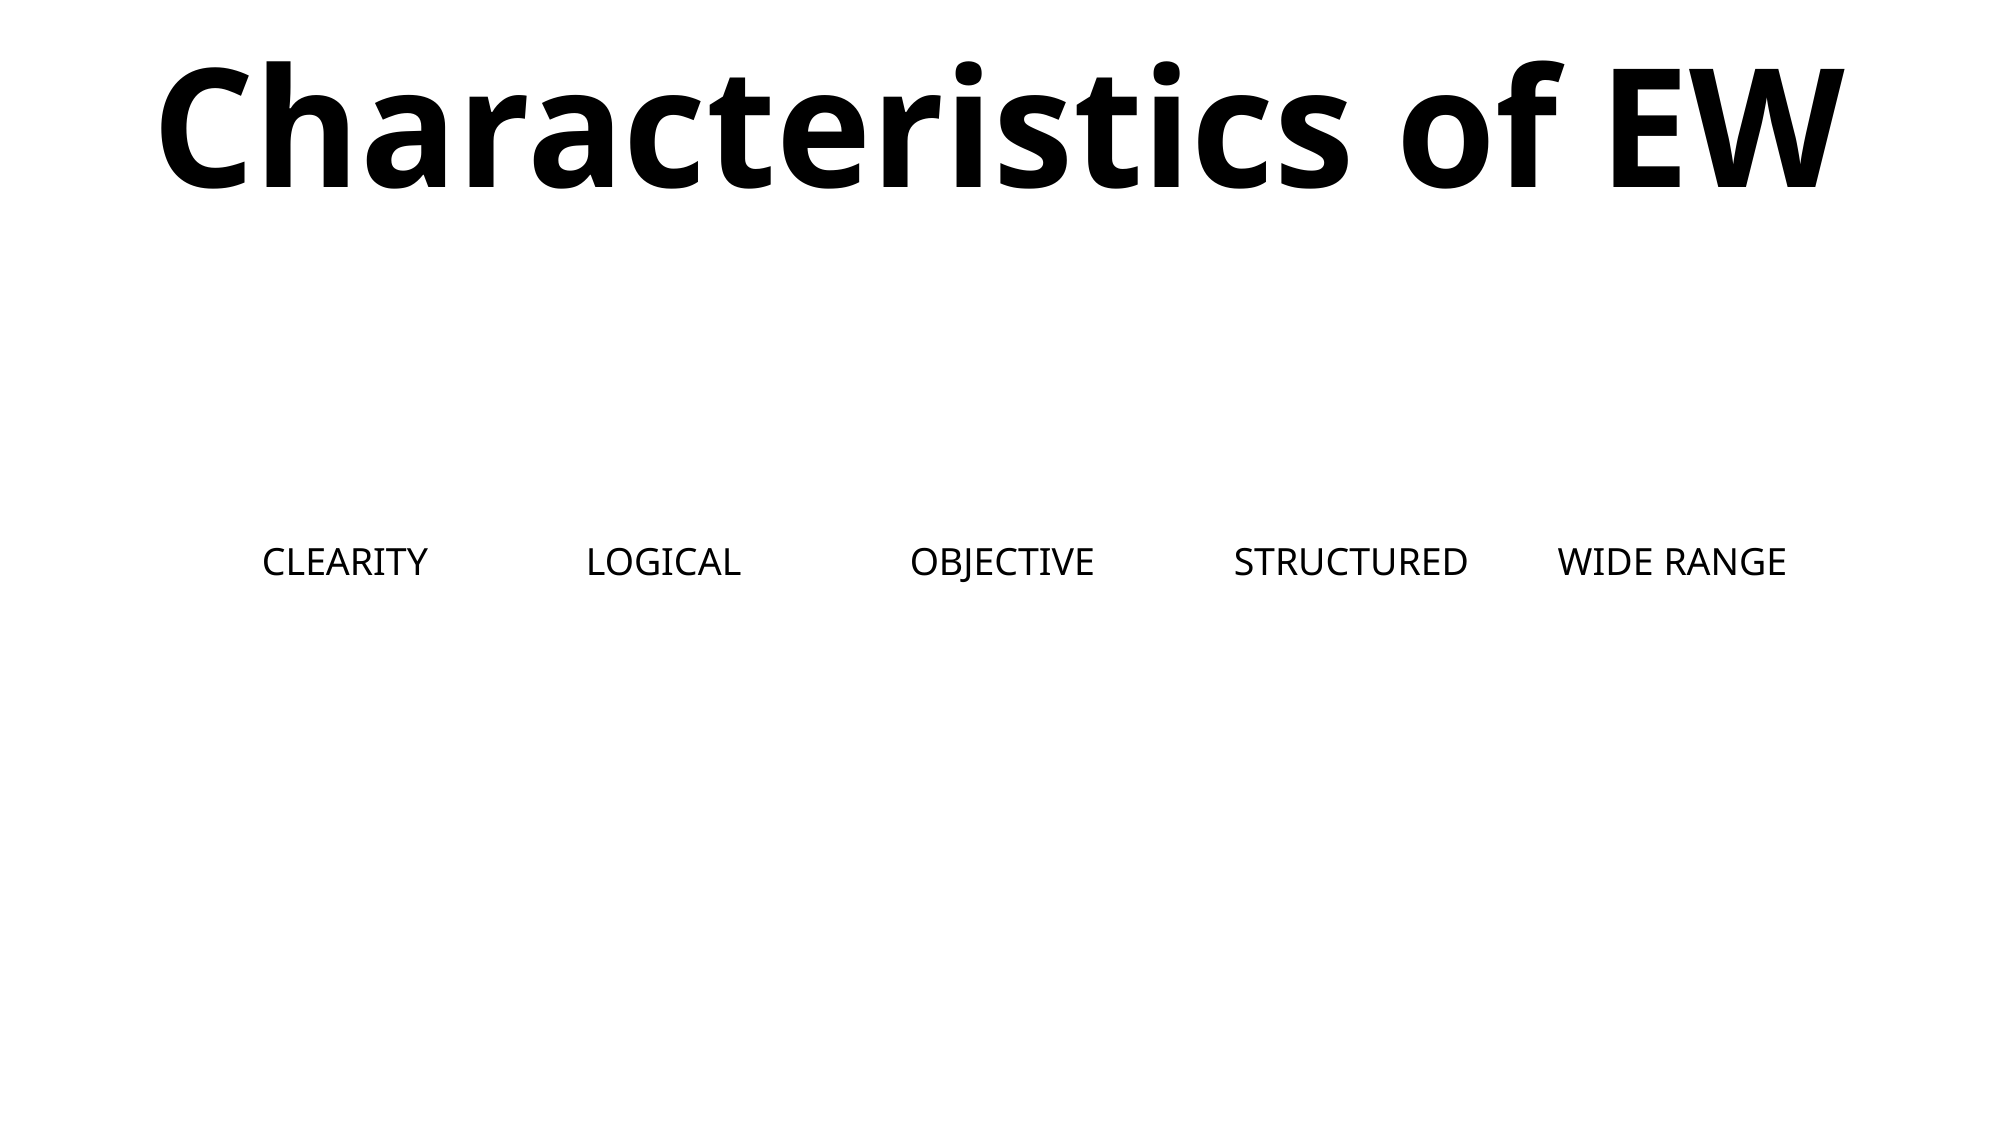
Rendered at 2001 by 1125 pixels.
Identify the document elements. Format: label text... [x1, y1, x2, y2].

title Characteristics of EW [137, 18, 1863, 236]
